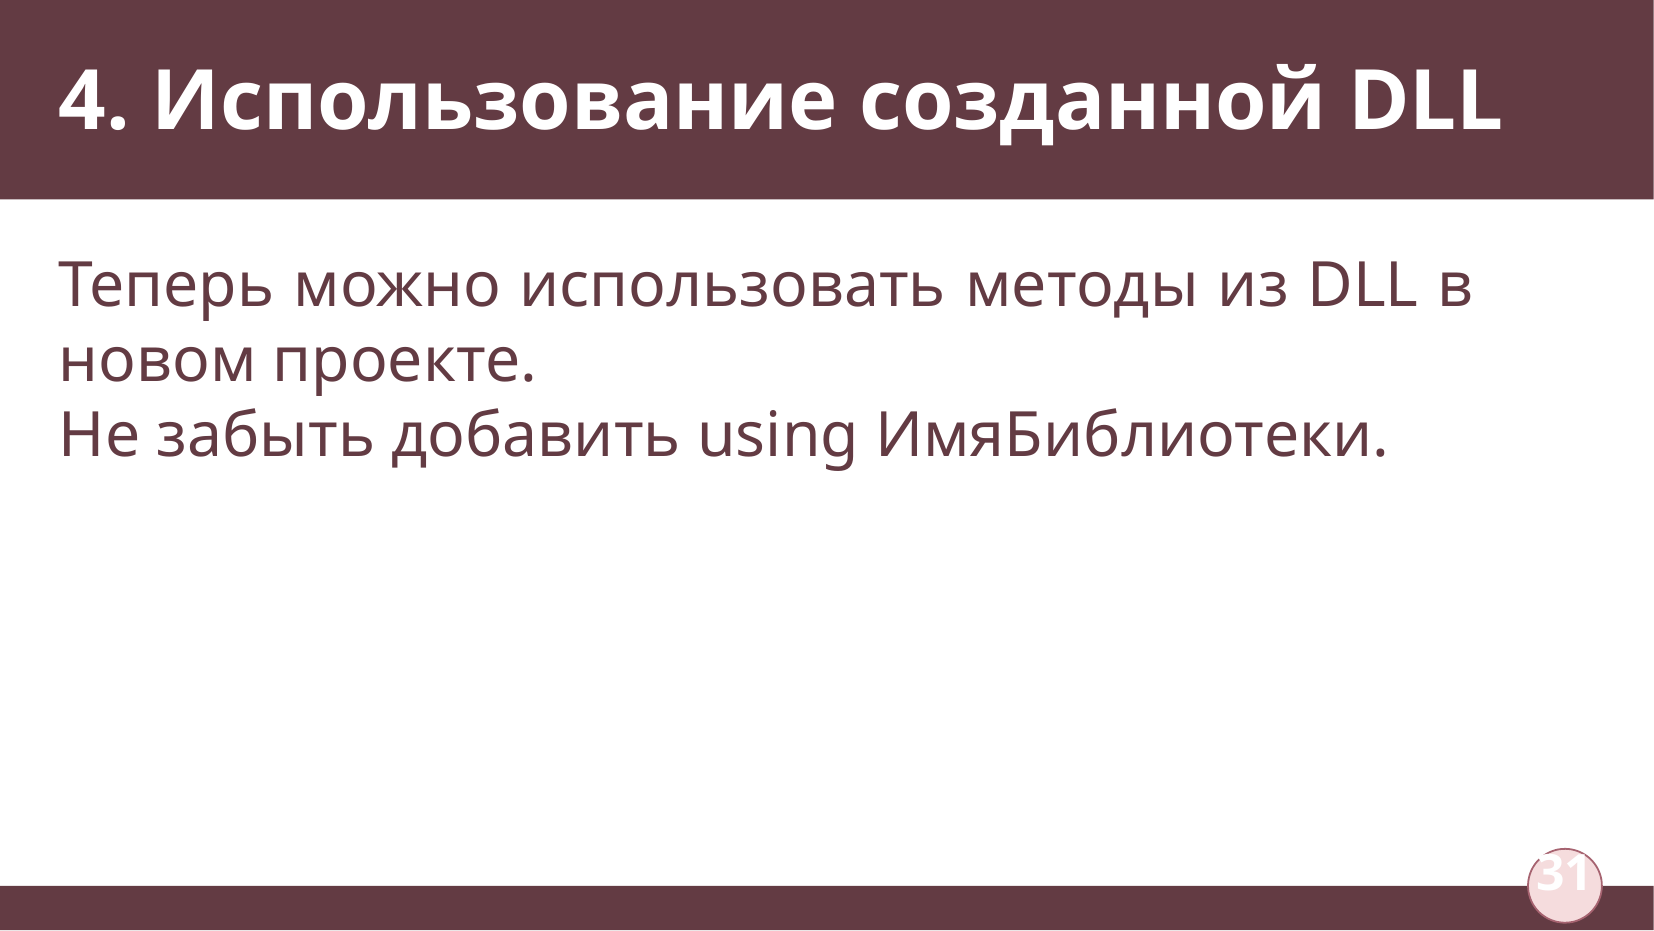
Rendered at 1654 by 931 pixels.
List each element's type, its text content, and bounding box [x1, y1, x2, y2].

title 4. Использование созданной DLL [59, 37, 1595, 155]
list Теперь можно использовать методы из DLL в новом проекте. Не забыть добавить using ИмяБиблиотеки. [59, 243, 1595, 694]
